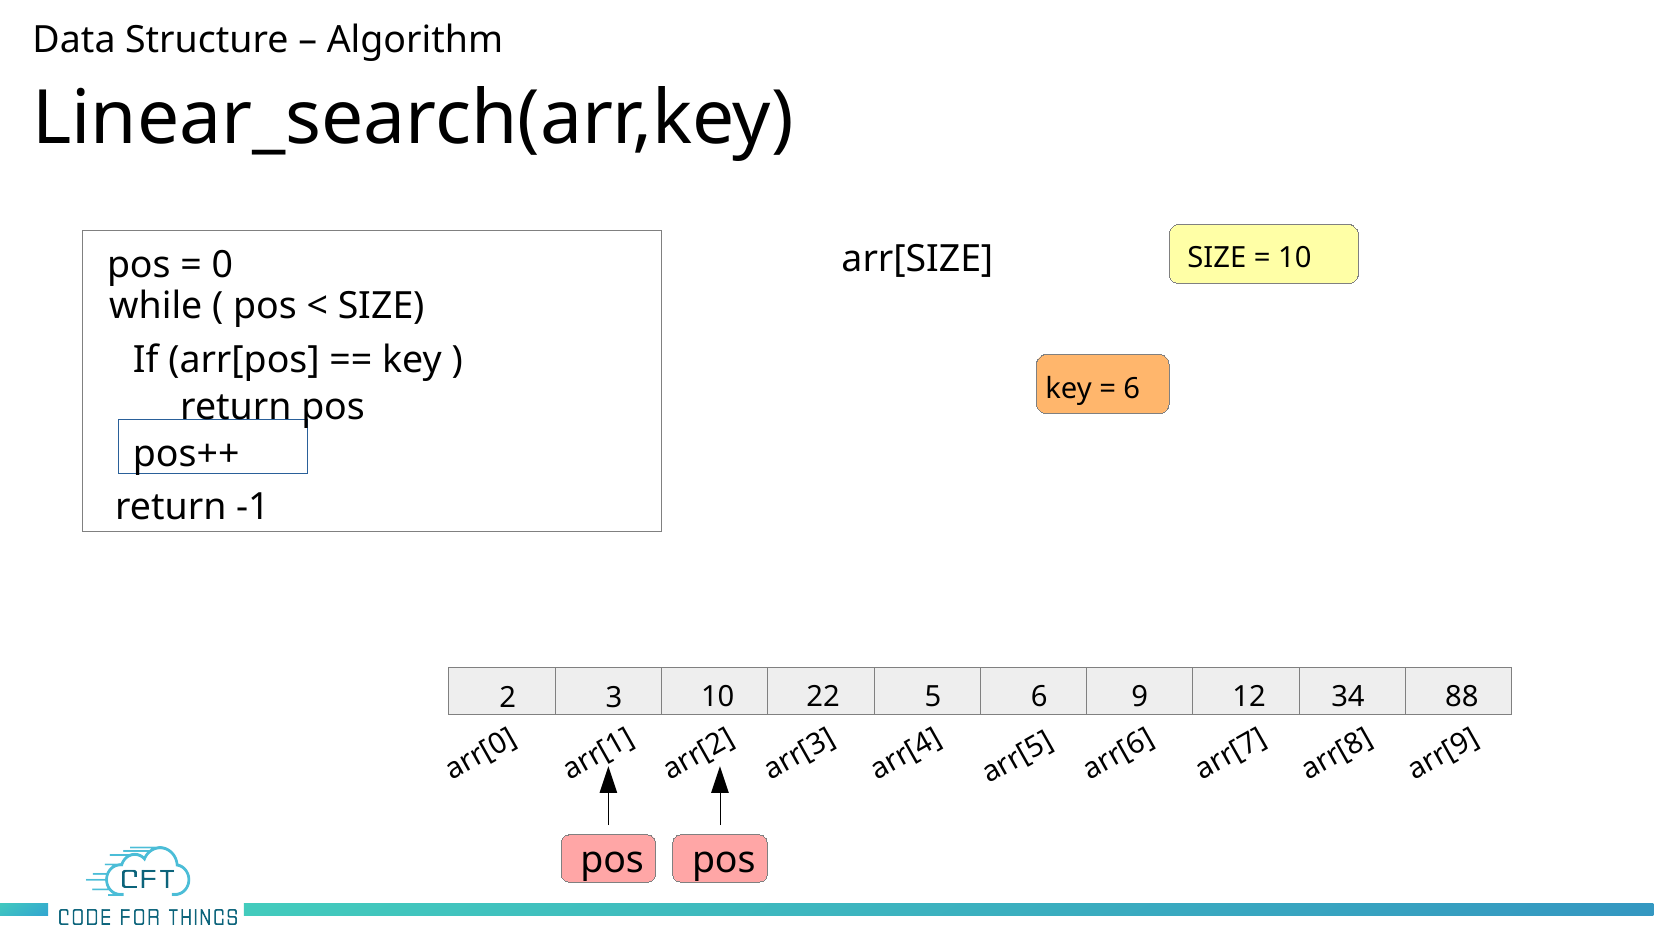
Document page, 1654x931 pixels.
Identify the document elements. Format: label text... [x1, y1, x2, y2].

text_box [1039, 410, 1167, 414]
text_box pos [677, 825, 774, 884]
text_box arr[8] [1279, 690, 1414, 806]
text_box 6 [1016, 667, 1065, 717]
text_box arr[9] [1382, 697, 1524, 806]
text_box 3 [590, 669, 640, 719]
text_box [1165, 667, 1217, 715]
text_box arr[6] [1063, 690, 1199, 806]
text_box return pos [165, 372, 414, 432]
text_box pos++ [118, 419, 349, 479]
text_box arr[SIZE] [826, 224, 1040, 291]
text_box arr[7] [1172, 696, 1312, 806]
text_box [1037, 354, 1169, 360]
text_box 34 [1316, 667, 1384, 717]
text_box arr[4] [848, 692, 987, 806]
picture [59, 846, 237, 925]
text_box arr[1] [537, 690, 674, 806]
text_box [1169, 224, 1359, 284]
text_box [859, 667, 909, 715]
text_box 22 [791, 667, 859, 717]
text_box 88 [1430, 667, 1498, 717]
text_box pos [565, 825, 662, 884]
text_box while ( pos < SIZE) [94, 271, 485, 331]
text_box 12 [1217, 667, 1285, 717]
text_box pos = 0 [82, 230, 331, 289]
text_box [331, 230, 662, 532]
text_box [754, 667, 791, 715]
text_box [82, 289, 165, 532]
text_box [672, 835, 677, 882]
text_box arr[3] [738, 705, 880, 806]
text_box return -1 [100, 472, 331, 532]
text_box 10 [686, 667, 754, 717]
text_box arr[0] [419, 692, 561, 806]
text_box [448, 667, 686, 715]
text_box 5 [909, 667, 958, 717]
text_box [1285, 667, 1316, 715]
text_box 2 [484, 669, 533, 719]
text_box SIZE = 10 [1172, 228, 1353, 278]
text_box key = 6 [1030, 360, 1176, 410]
text_box If (arr[pos] == key ) [118, 324, 544, 384]
text_box [958, 667, 1016, 715]
text_box [561, 835, 565, 881]
text_box [1065, 667, 1116, 715]
text_box 9 [1116, 667, 1165, 717]
text_box arr[2] [637, 697, 774, 806]
title Data Structure – Algorithm Linear_search(arr,key) [32, 12, 1184, 166]
text_box [1498, 667, 1512, 715]
text_box arr[5] [957, 694, 1099, 810]
text_box [1384, 667, 1430, 715]
